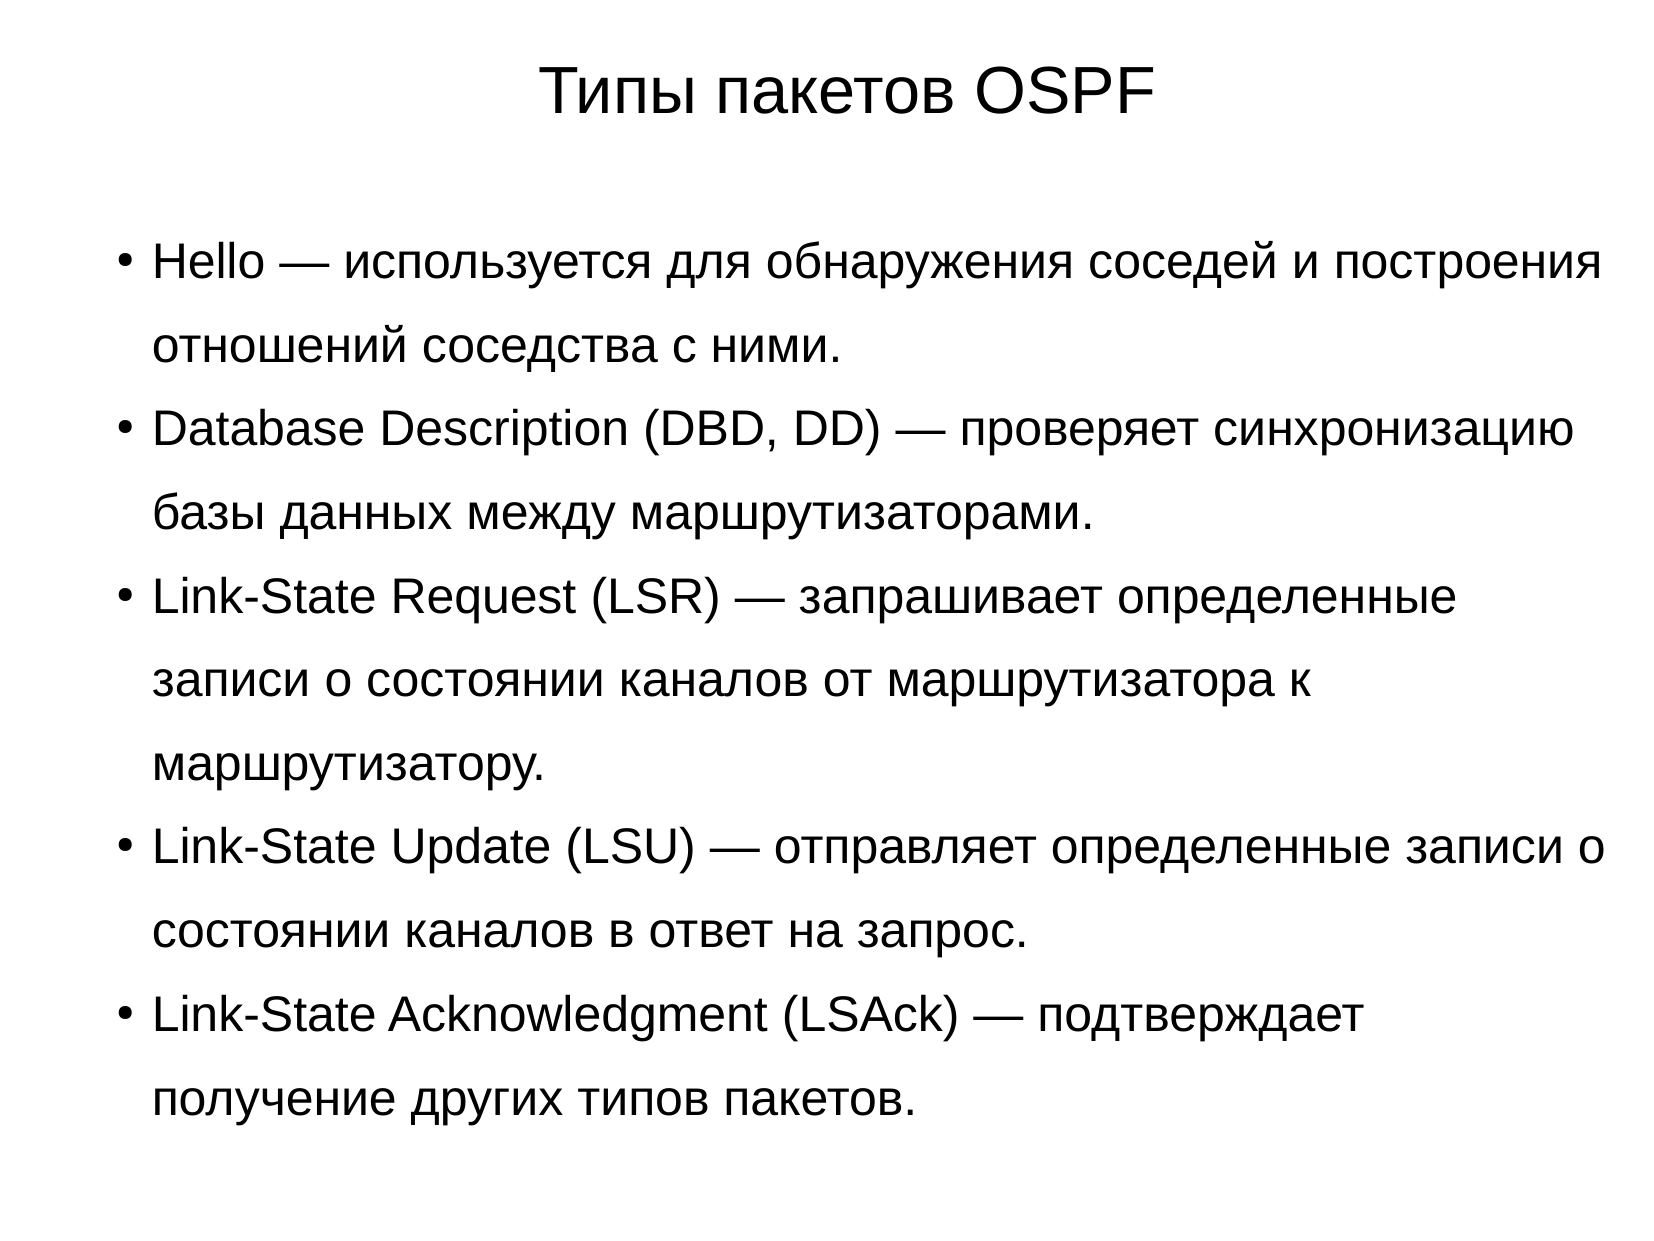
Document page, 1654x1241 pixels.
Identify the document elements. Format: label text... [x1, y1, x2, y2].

title Типы пакетов OSPF [82, 48, 1613, 133]
text_box Hello — используется для обнаружения соседей и построения отношений соседства с ними. Database Description (DBD, DD) — проверяет синхронизацию базы данных между маршрутизаторами. Link-State Request (LSR) — запрашивает определенные записи о состоянии каналов от маршрутизатора к маршрутизатору. Link-State Update (LSU) — отправляет определенные записи о состоянии каналов в ответ на запрос. Link-State Acknowledgment (LSAck) — подтверждает получение других типов пакетов. [45, 168, 1613, 1163]
